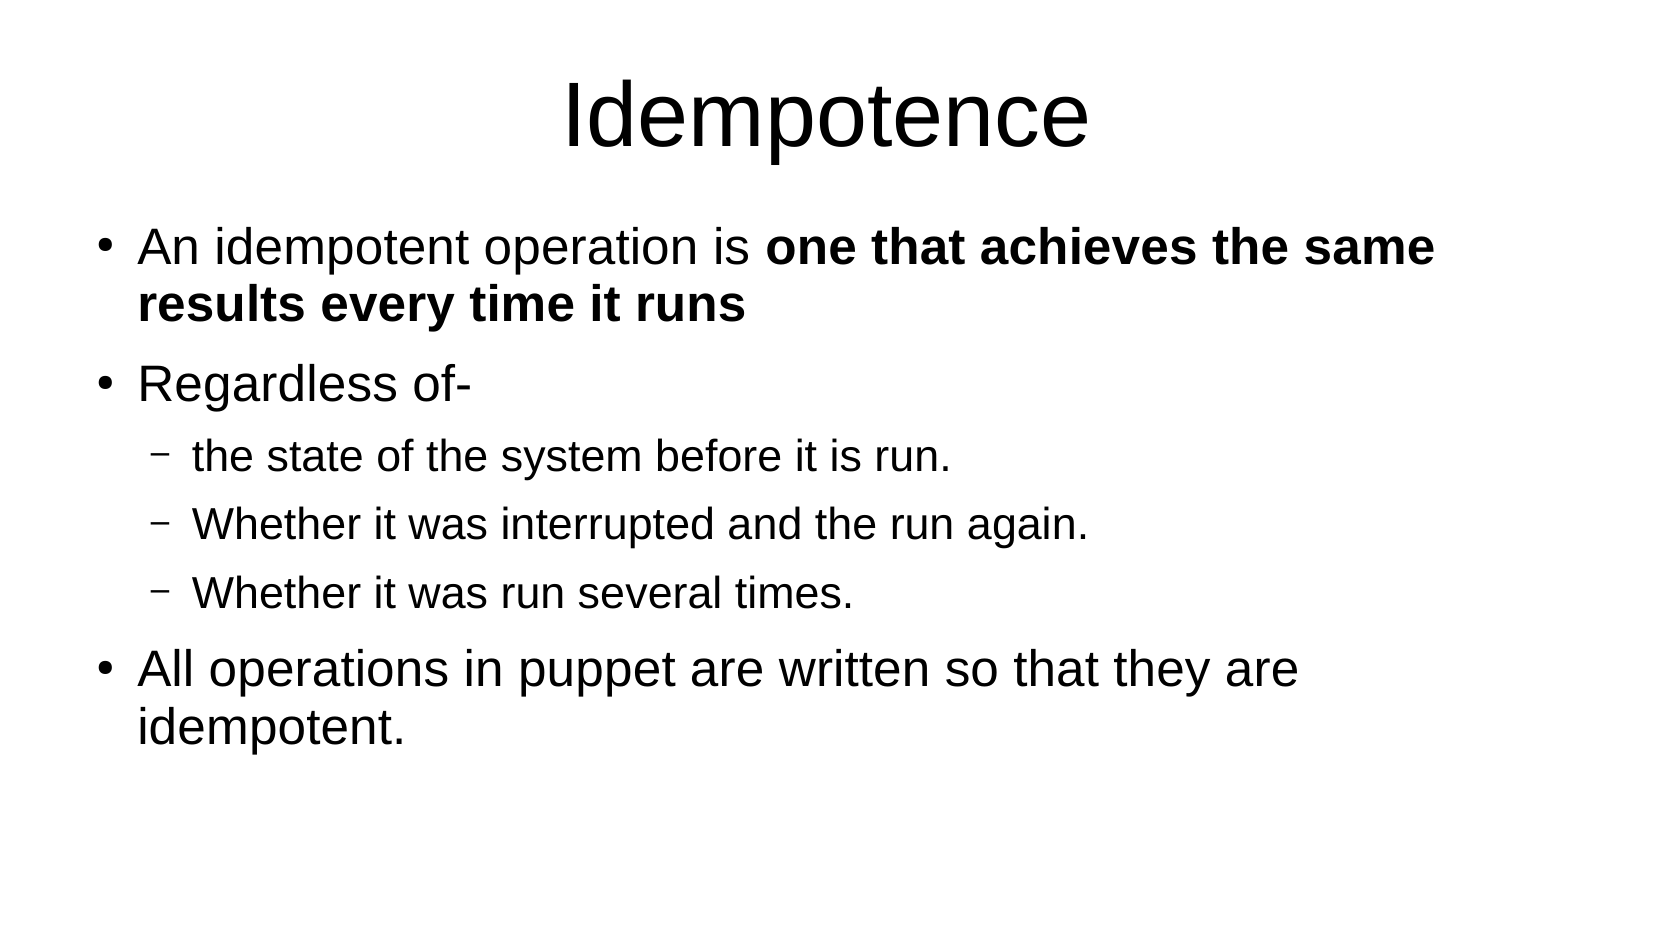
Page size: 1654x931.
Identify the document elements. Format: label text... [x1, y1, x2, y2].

list An idempotent operation is one that achieves the same results every time it runs Regardless of- the state of the system before it is run. Whether it was interrupted and the run again. Whether it was run several times. All operations in puppet are written so that they are idempotent. [82, 217, 1571, 758]
title Idempotence [82, 37, 1571, 193]
